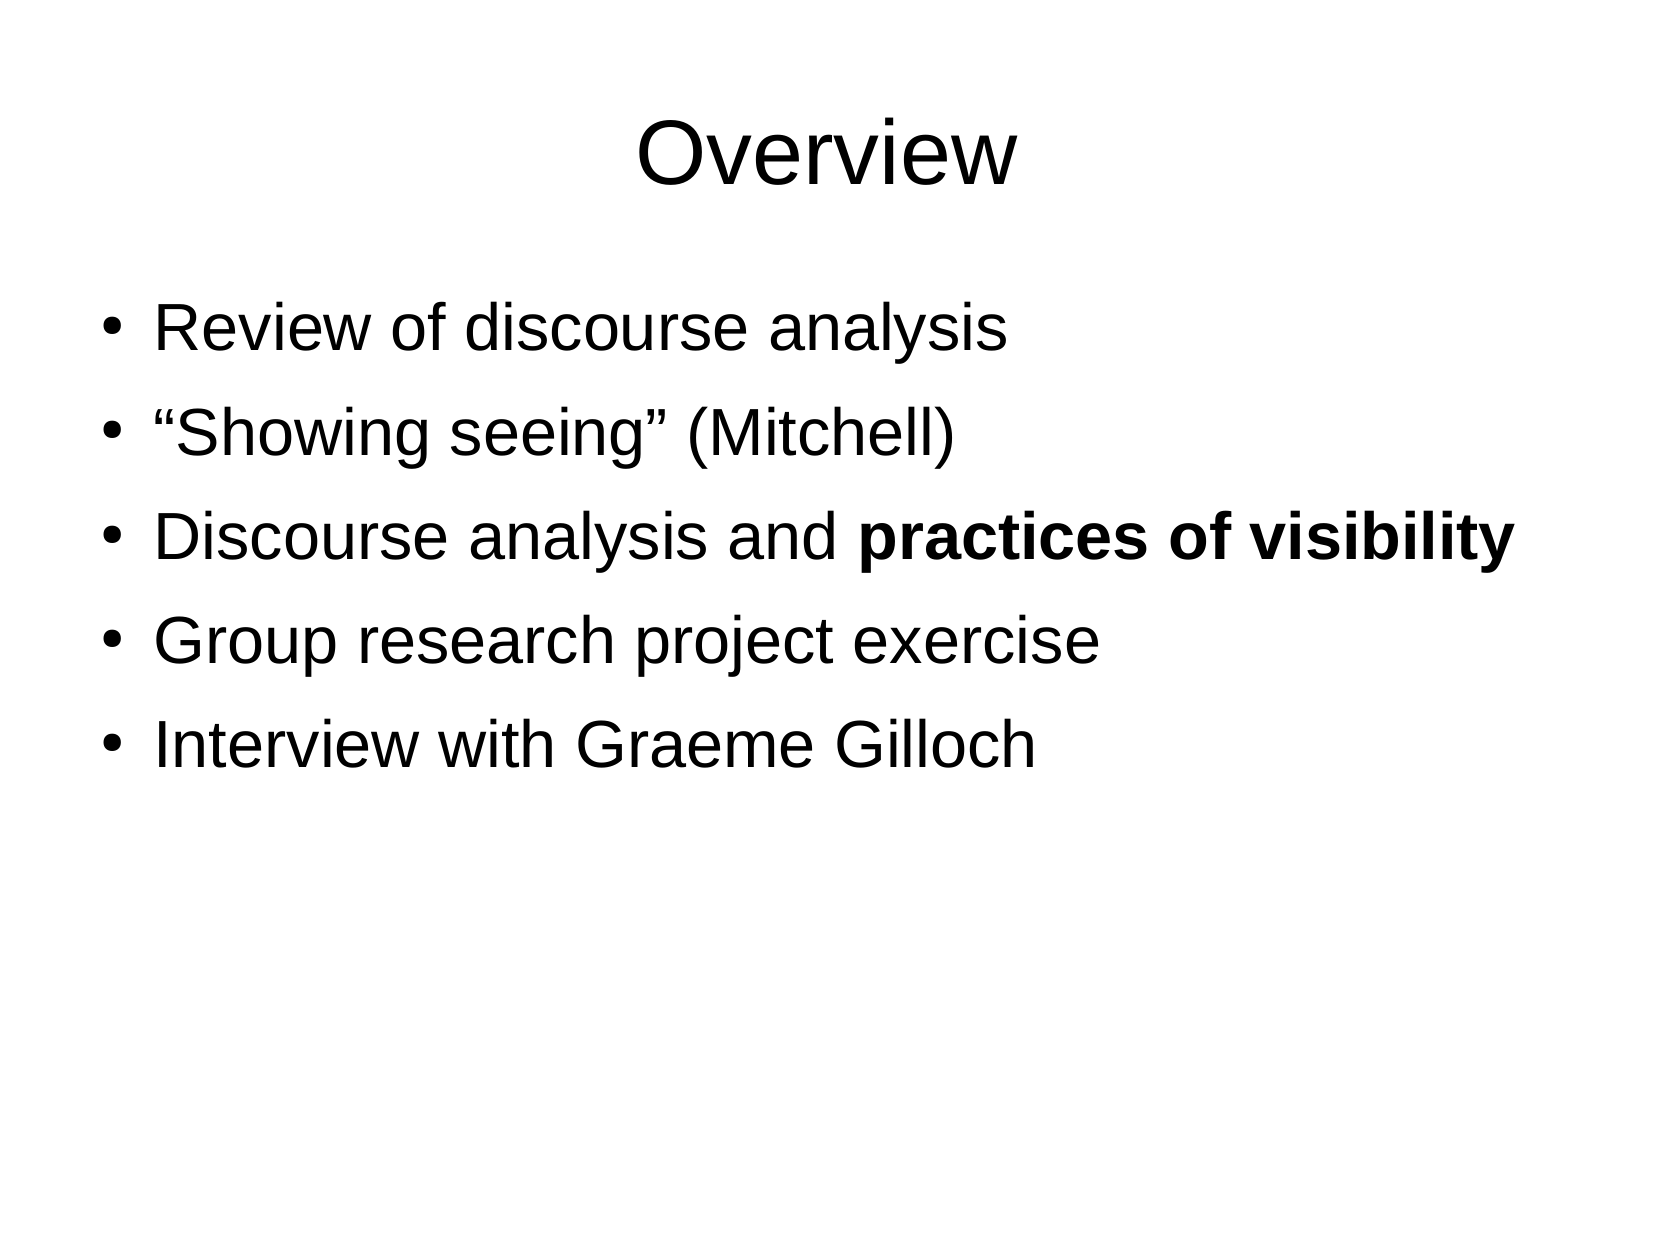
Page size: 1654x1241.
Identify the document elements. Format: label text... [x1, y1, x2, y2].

list Review of discourse analysis “Showing seeing” (Mitchell) Discourse analysis and practices of visibility Group research project exercise Interview with Graeme Gilloch [82, 290, 1571, 1010]
title Overview [82, 49, 1571, 257]
